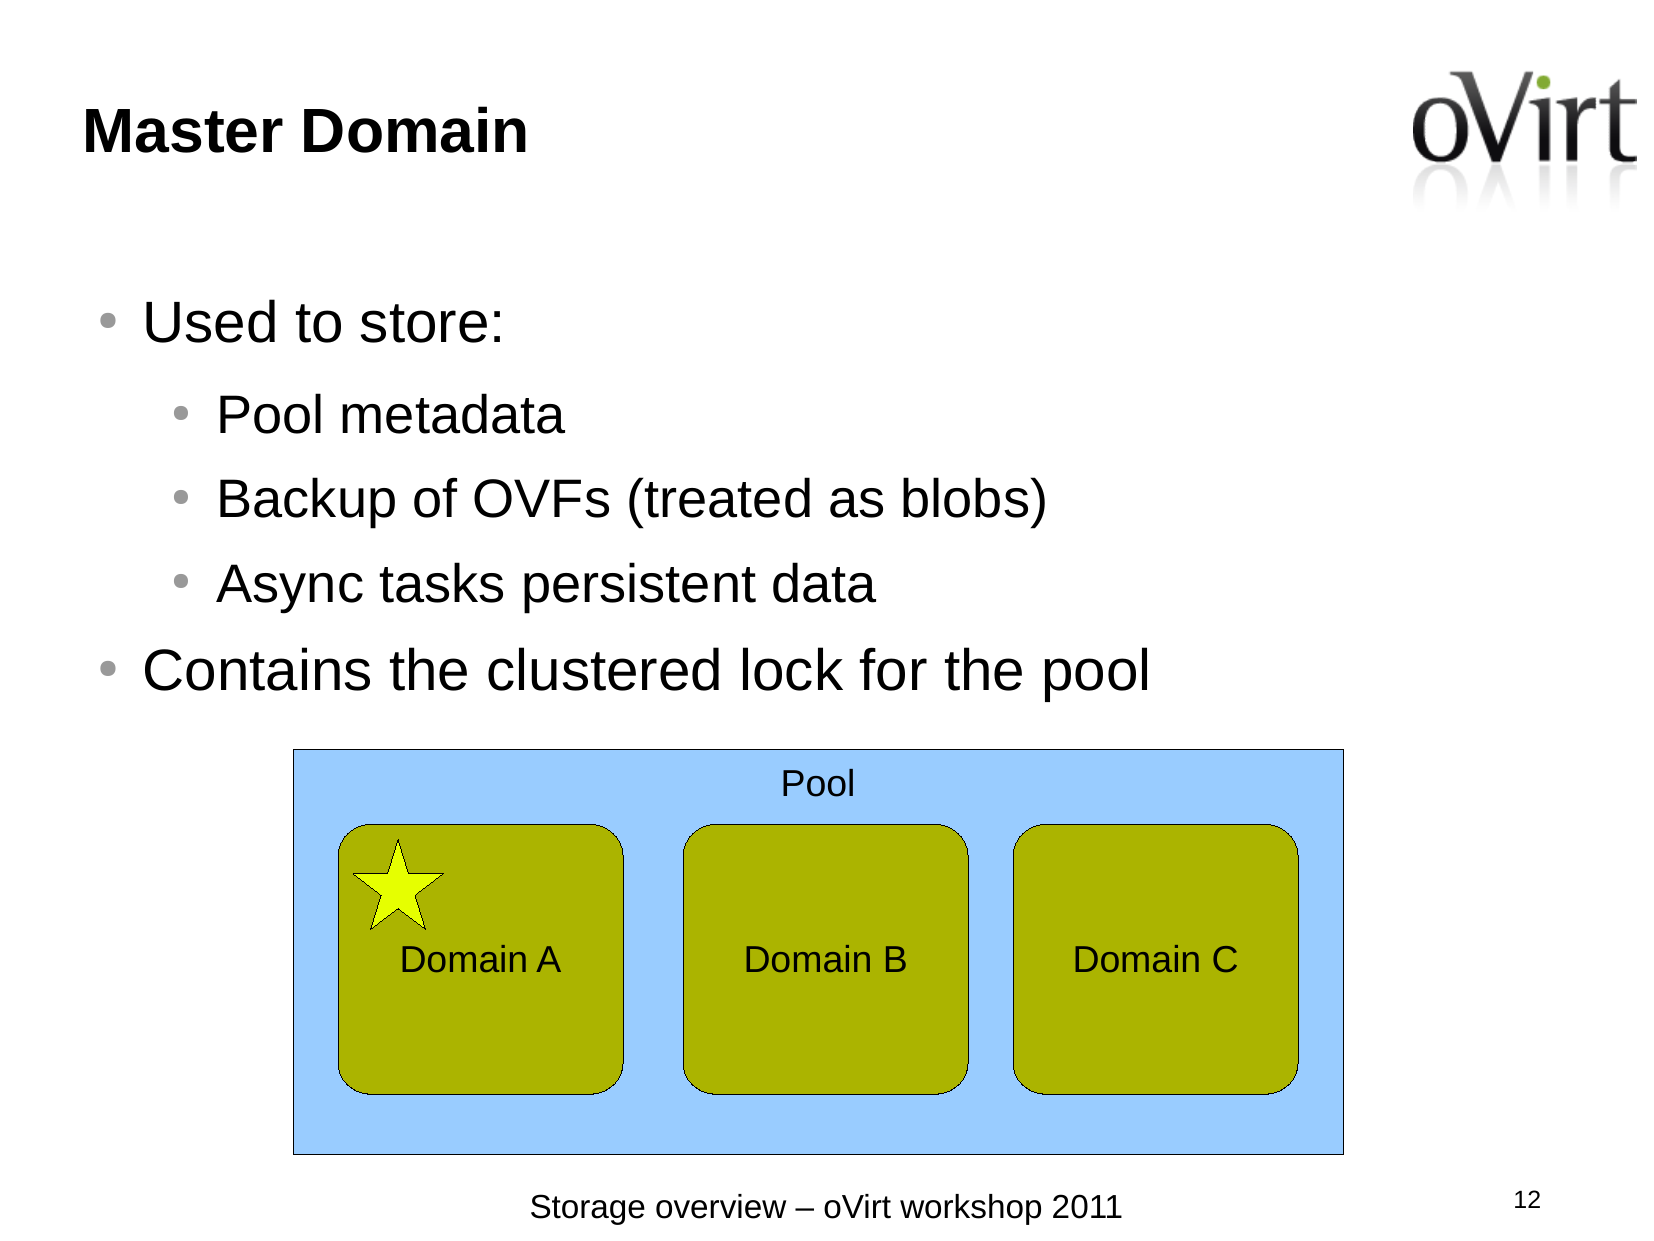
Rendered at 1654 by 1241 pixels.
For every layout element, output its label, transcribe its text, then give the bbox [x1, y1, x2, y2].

text_box Domain B [683, 824, 969, 1095]
text_box Pool [293, 749, 1344, 1155]
text_box Domain C [1013, 824, 1299, 1095]
title Master Domain [82, 49, 1571, 257]
list Used to store: Pool metadata Backup of OVFs (treated as blobs) Async tasks persistent data Contains the clustered lock for the pool [82, 290, 1571, 1094]
text_box [353, 839, 444, 930]
text_box Domain A [338, 824, 624, 1095]
picture [1571, 63, 1637, 212]
